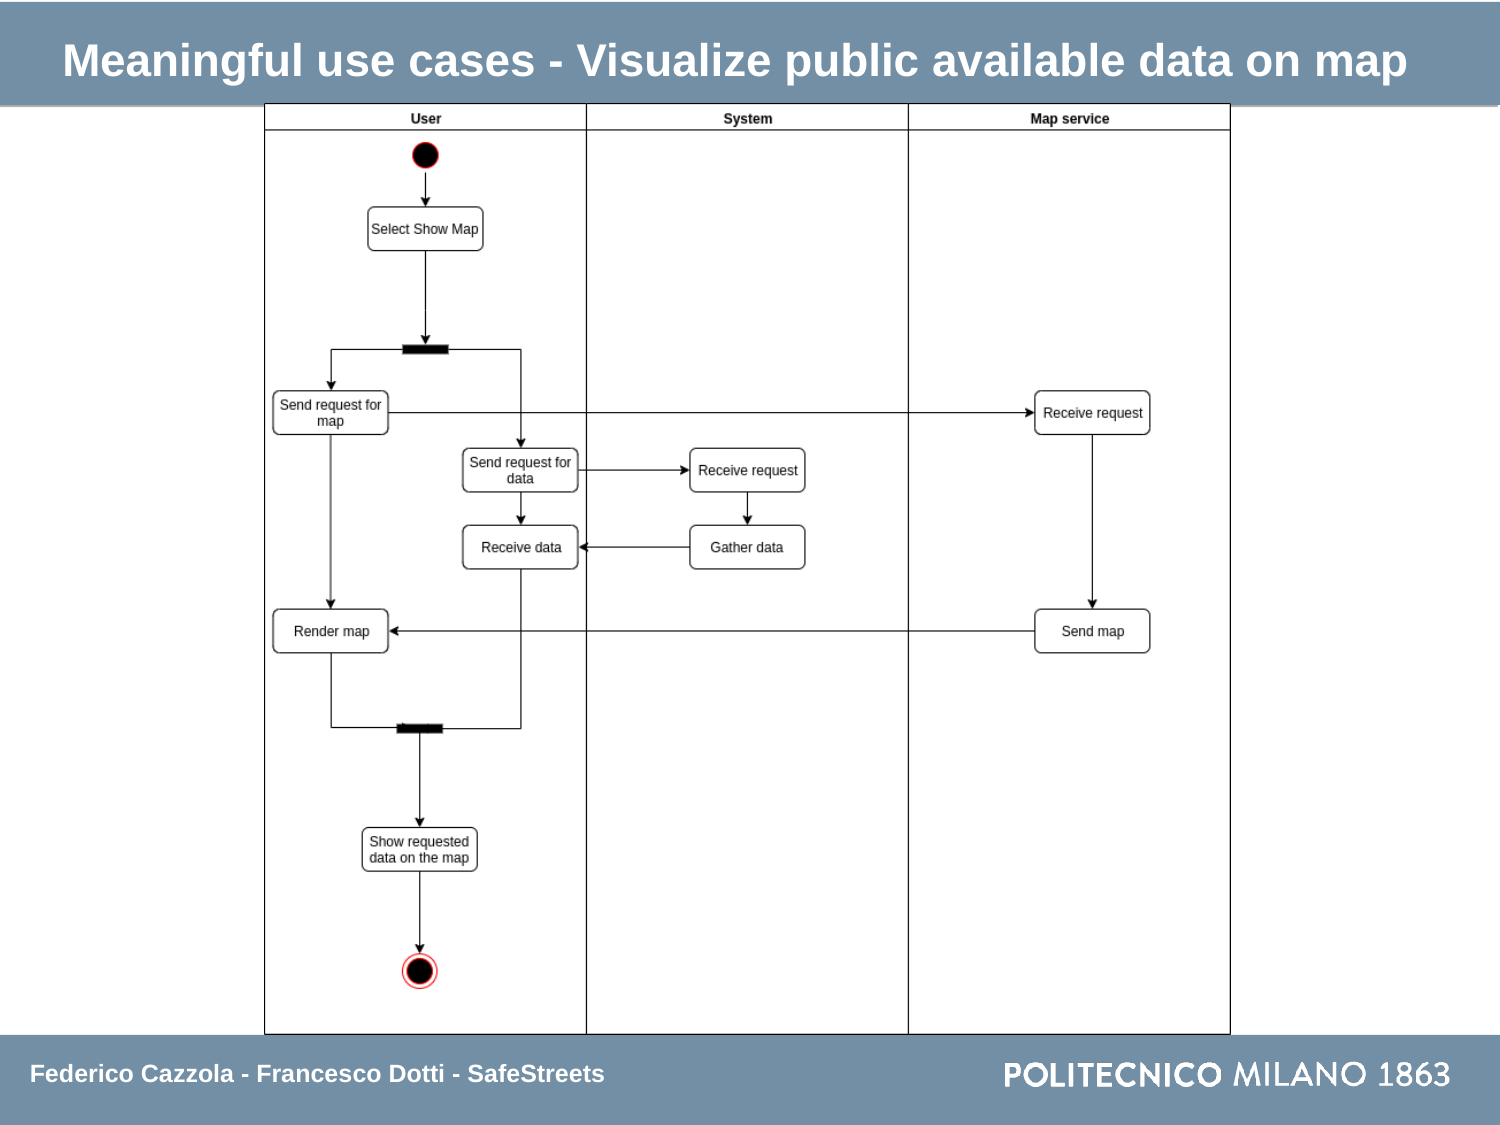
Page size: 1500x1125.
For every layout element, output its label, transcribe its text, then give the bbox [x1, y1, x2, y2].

picture [264, 103, 1231, 1036]
title Meaningful use cases - Visualize public available data on map [47, 22, 1455, 161]
picture [998, 1049, 1456, 1098]
